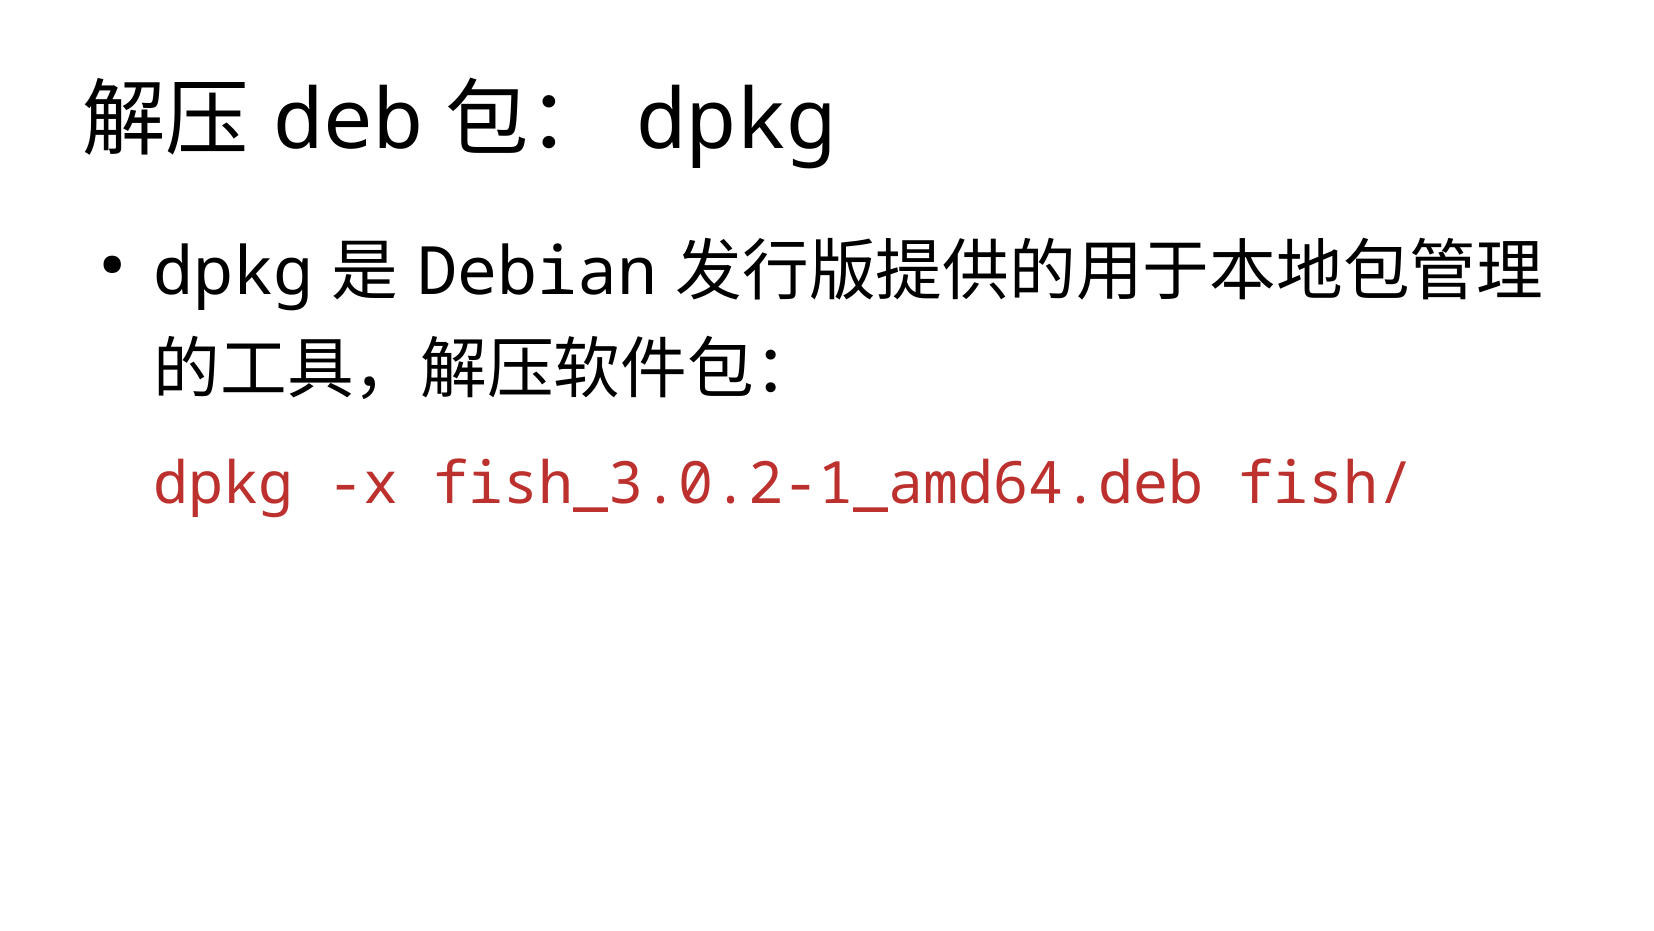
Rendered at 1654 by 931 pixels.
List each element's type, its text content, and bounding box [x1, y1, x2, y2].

title 解压deb包：dpkg [82, 37, 1571, 189]
list dpkg是Debian发行版提供的用于本地包管理的工具，解压软件包： dpkg -x fish_3.0.2-1_amd64.deb fish/ [82, 217, 1571, 758]
